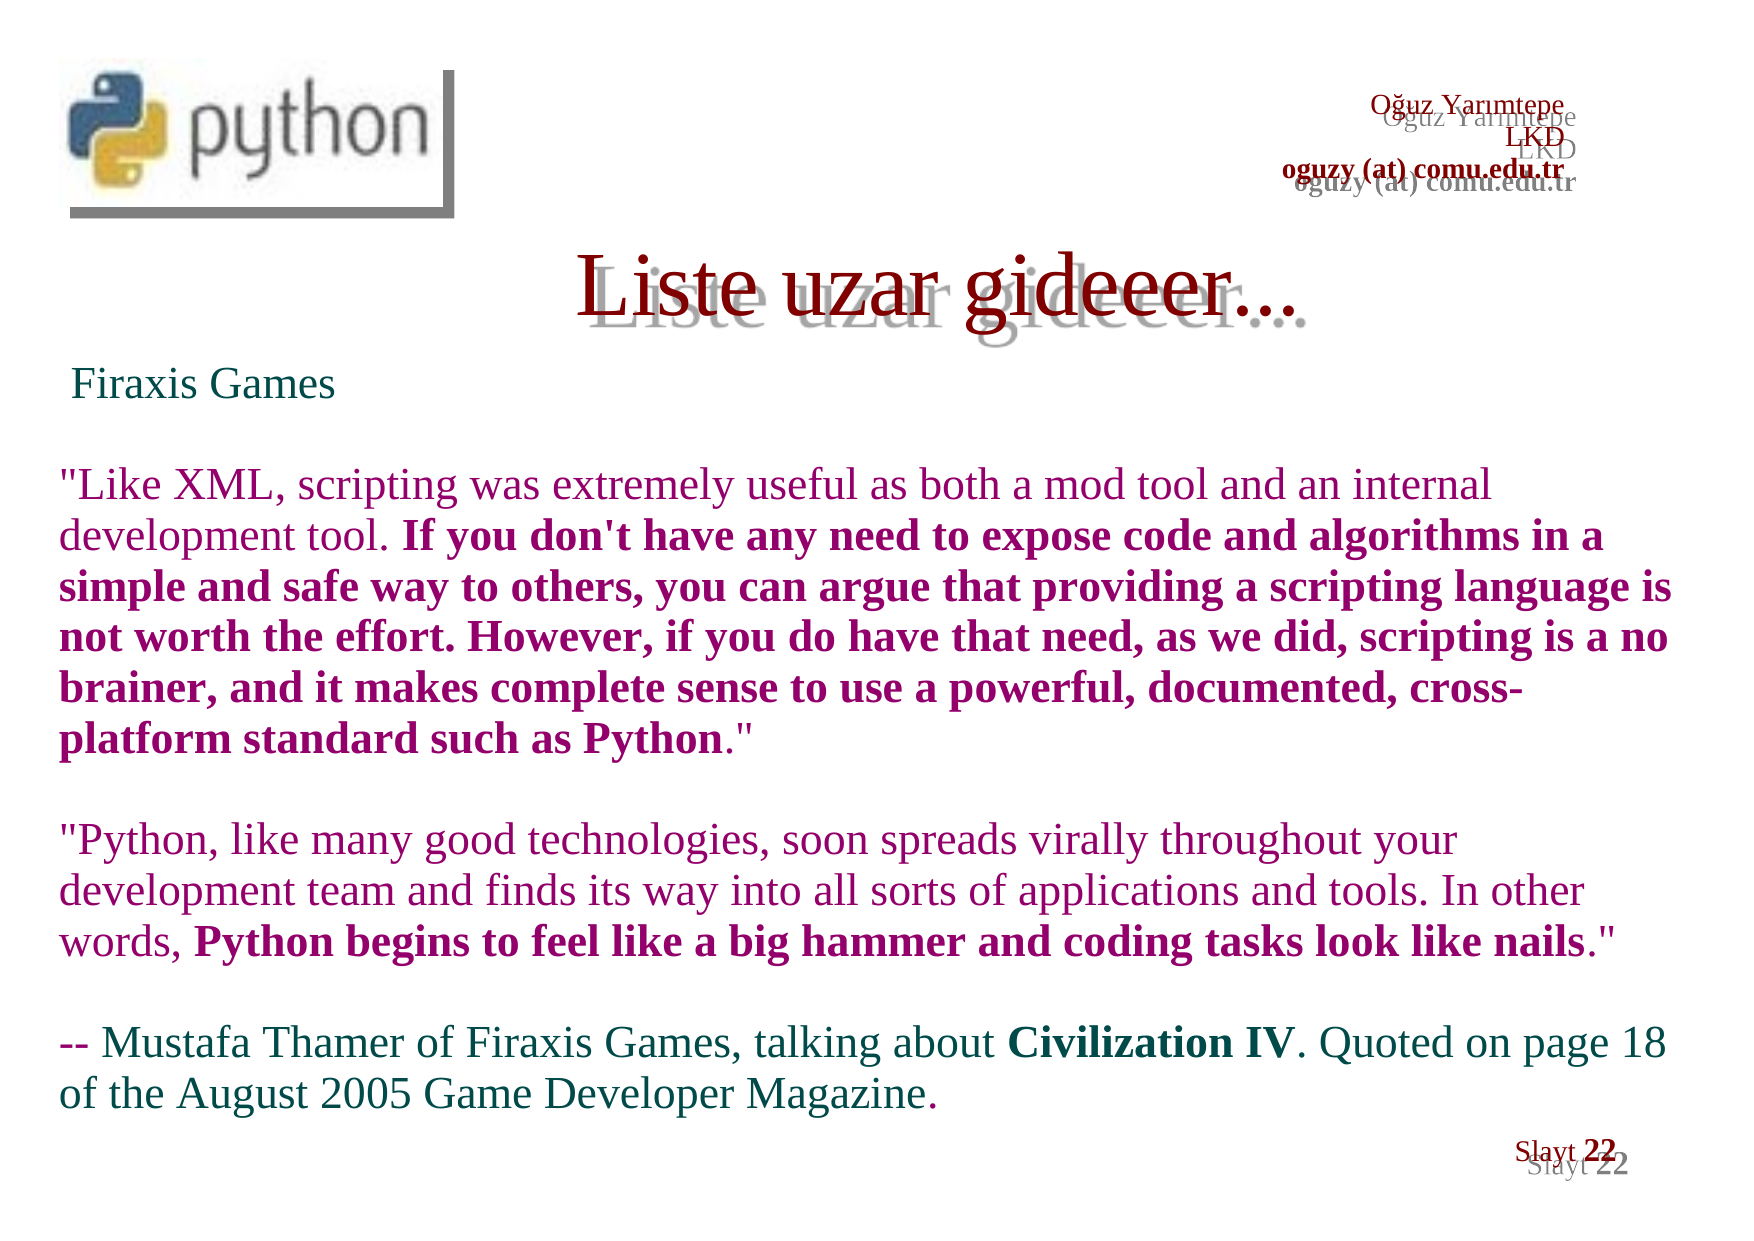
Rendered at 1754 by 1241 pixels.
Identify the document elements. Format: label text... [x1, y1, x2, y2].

subtitle Firaxis Games "Like XML, scripting was extremely useful as both a mod tool and an internal development tool. If you don't have any need to expose code and algorithms in a simple and safe way to others, you can argue that providing a scripting language is not worth the effort. However, if you do have that need, as we did, scripting is a no brainer, and it makes complete sense to use a powerful, documented, cross-platform standard such as Python." "Python, like many good technologies, soon spreads virally throughout your development team and finds its way into all sorts of applications and tools. In other words, Python begins to feel like a big hammer and coding tasks look like nails." -- Mustafa Thamer of Firaxis Games, talking about Civilization IV. Quoted on page 18 of the August 2005 Game Developer Magazine. [59, 349, 1695, 1127]
picture [59, 58, 443, 207]
title Liste uzar gideeer... [194, 214, 1684, 349]
